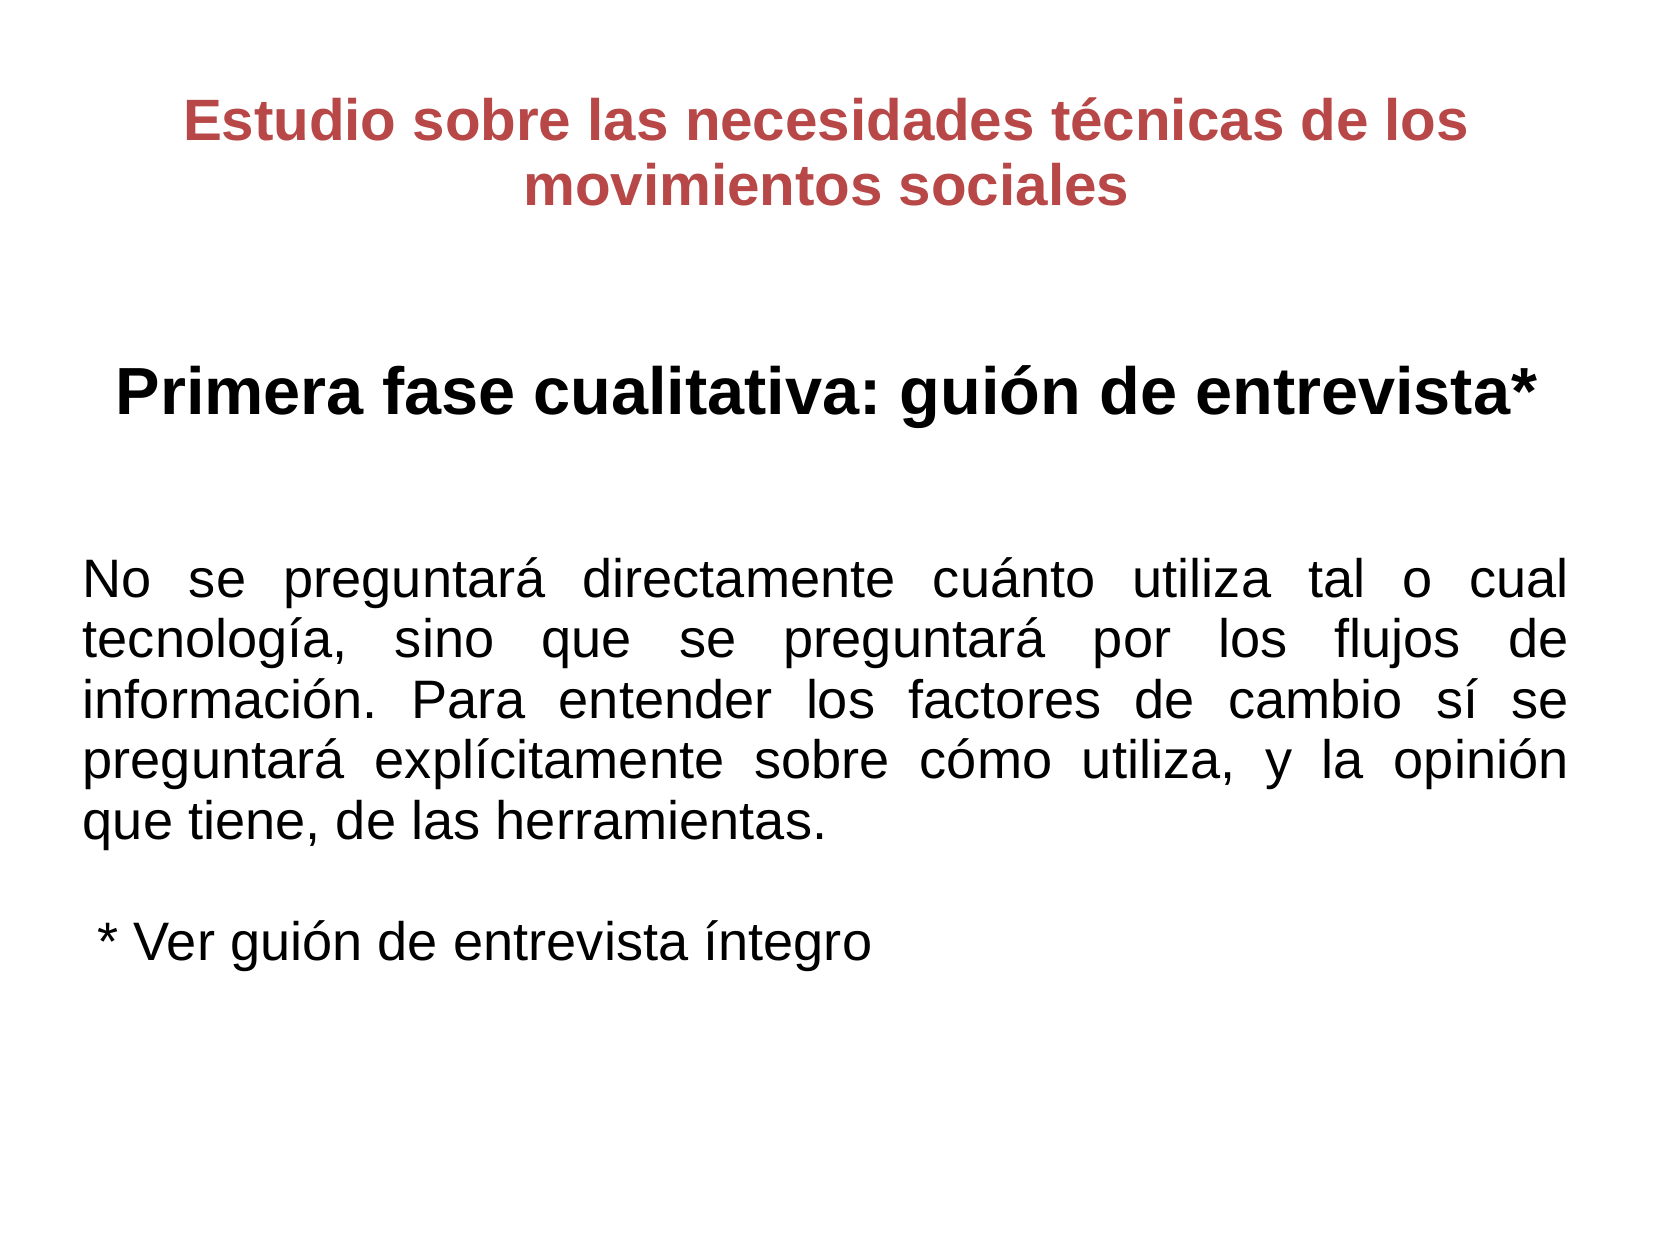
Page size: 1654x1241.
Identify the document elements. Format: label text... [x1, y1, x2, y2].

text_box Primera fase cualitativa: guión de entrevista* [88, 354, 1565, 430]
title Estudio sobre las necesidades técnicas de los movimientos sociales [82, 56, 1571, 250]
subtitle No se preguntará directamente cuánto utiliza tal o cual tecnología, sino que se preguntará por los flujos de información. Para entender los factores de cambio sí se preguntará explícitamente sobre cómo utiliza, y la opinión que tiene, de las herramientas. * Ver guión de entrevista íntegro [82, 297, 1571, 1102]
